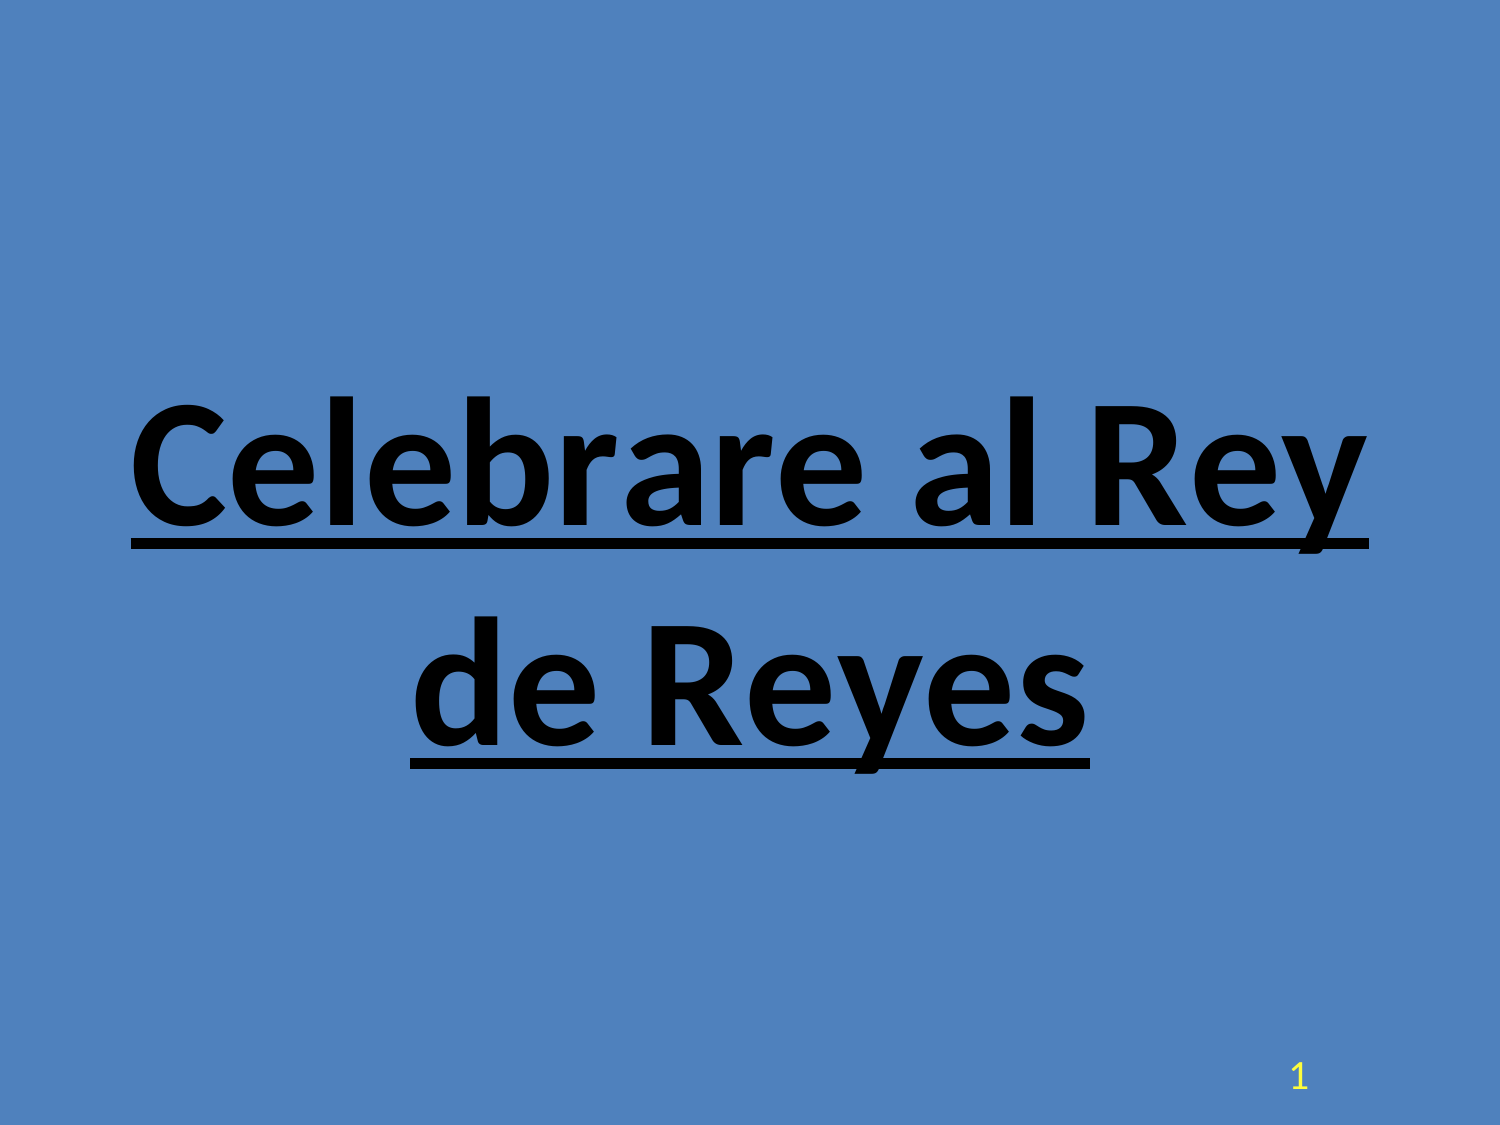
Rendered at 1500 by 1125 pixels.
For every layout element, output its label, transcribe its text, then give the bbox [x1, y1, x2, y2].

text_box <número> [974, 1042, 1325, 1103]
title Celebrare al Rey de Reyes [75, 427, 1426, 698]
